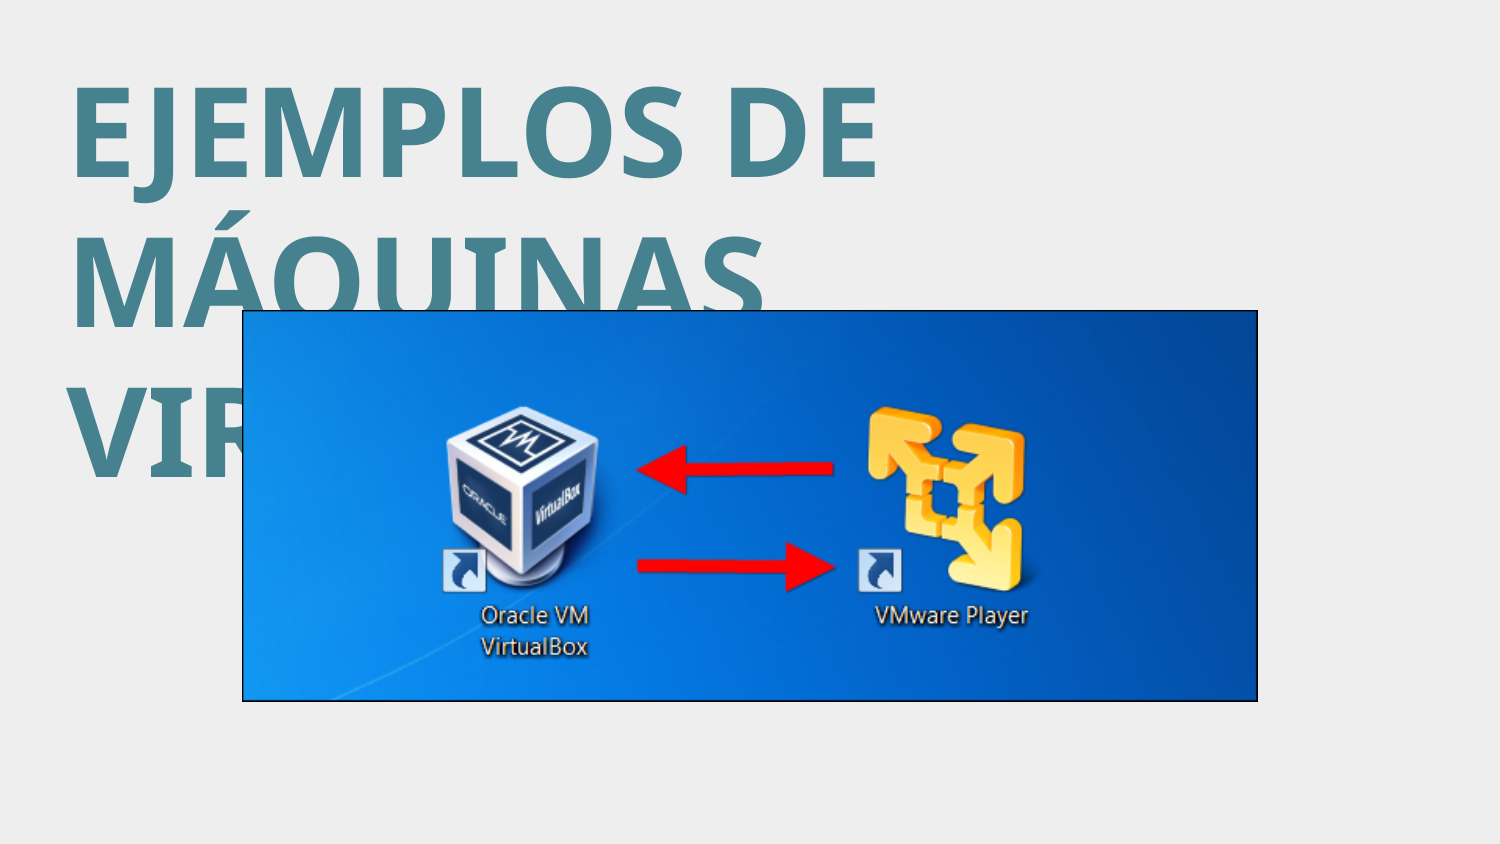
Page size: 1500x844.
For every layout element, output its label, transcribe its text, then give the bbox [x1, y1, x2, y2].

title EJEMPLOS DE MÁQUINAS VIRTUALES [51, 37, 1449, 170]
list [51, 188, 1449, 824]
picture [242, 310, 1258, 702]
